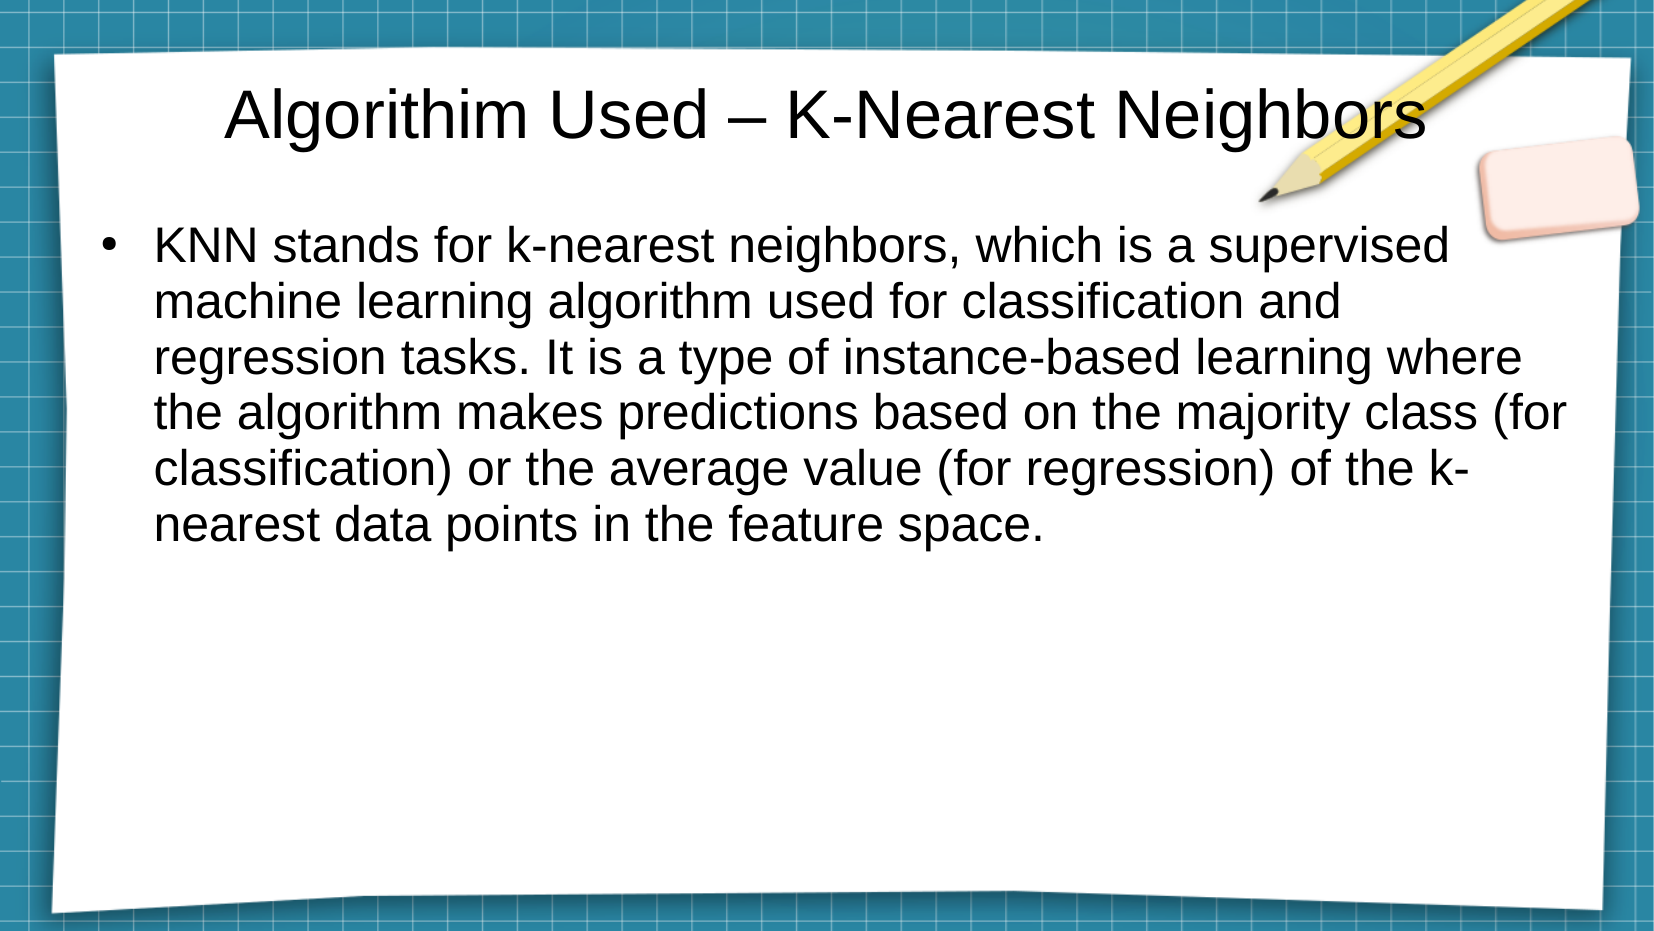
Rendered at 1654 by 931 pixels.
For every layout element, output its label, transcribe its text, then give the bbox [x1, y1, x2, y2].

list KNN stands for k-nearest neighbors, which is a supervised machine learning algorithm used for classification and regression tasks. It is a type of instance-based learning where the algorithm makes predictions based on the majority class (for classification) or the average value (for regression) of the k-nearest data points in the feature space. [82, 217, 1571, 758]
picture [0, 0, 1654, 931]
title Algorithim Used – K-Nearest Neighbors [82, 37, 1571, 193]
